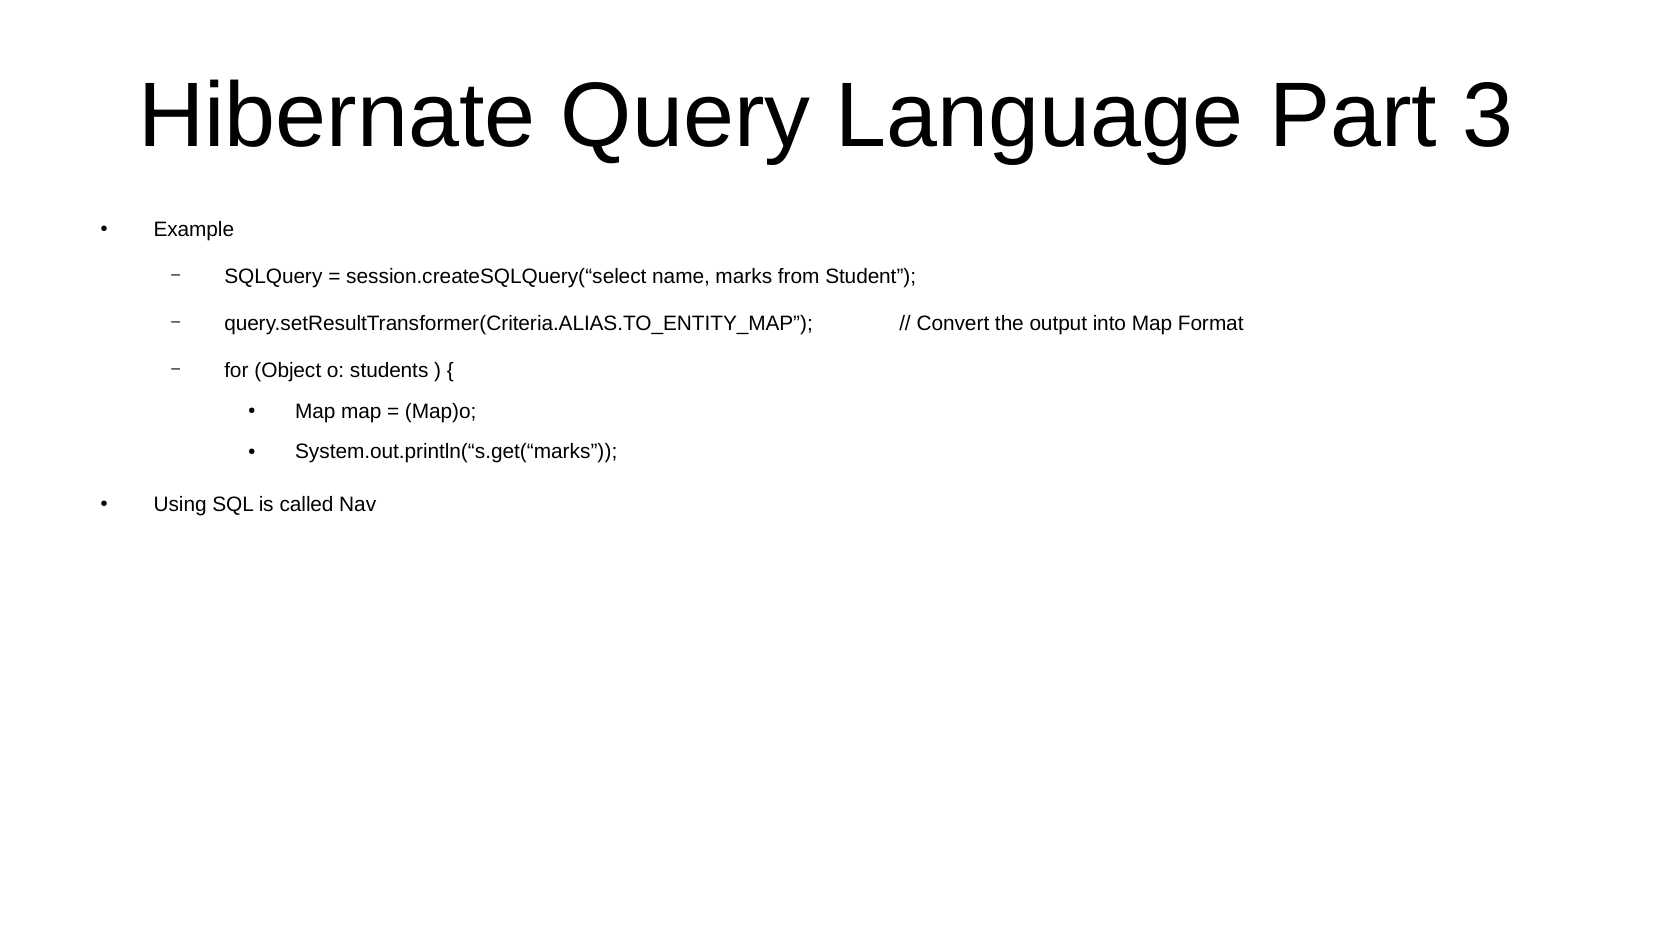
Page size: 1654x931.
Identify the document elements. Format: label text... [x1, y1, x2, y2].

title Hibernate Query Language Part 3 [82, 37, 1571, 193]
list Example SQLQuery = session.createSQLQuery(“select name, marks from Student”); query.setResultTransformer(Criteria.ALIAS.TO_ENTITY_MAP”); // Convert the output into Map Format for (Object o: students ) { Map map = (Map)o; System.out.println(“s.get(“marks”)); Using SQL is called Nav [82, 217, 1636, 901]
